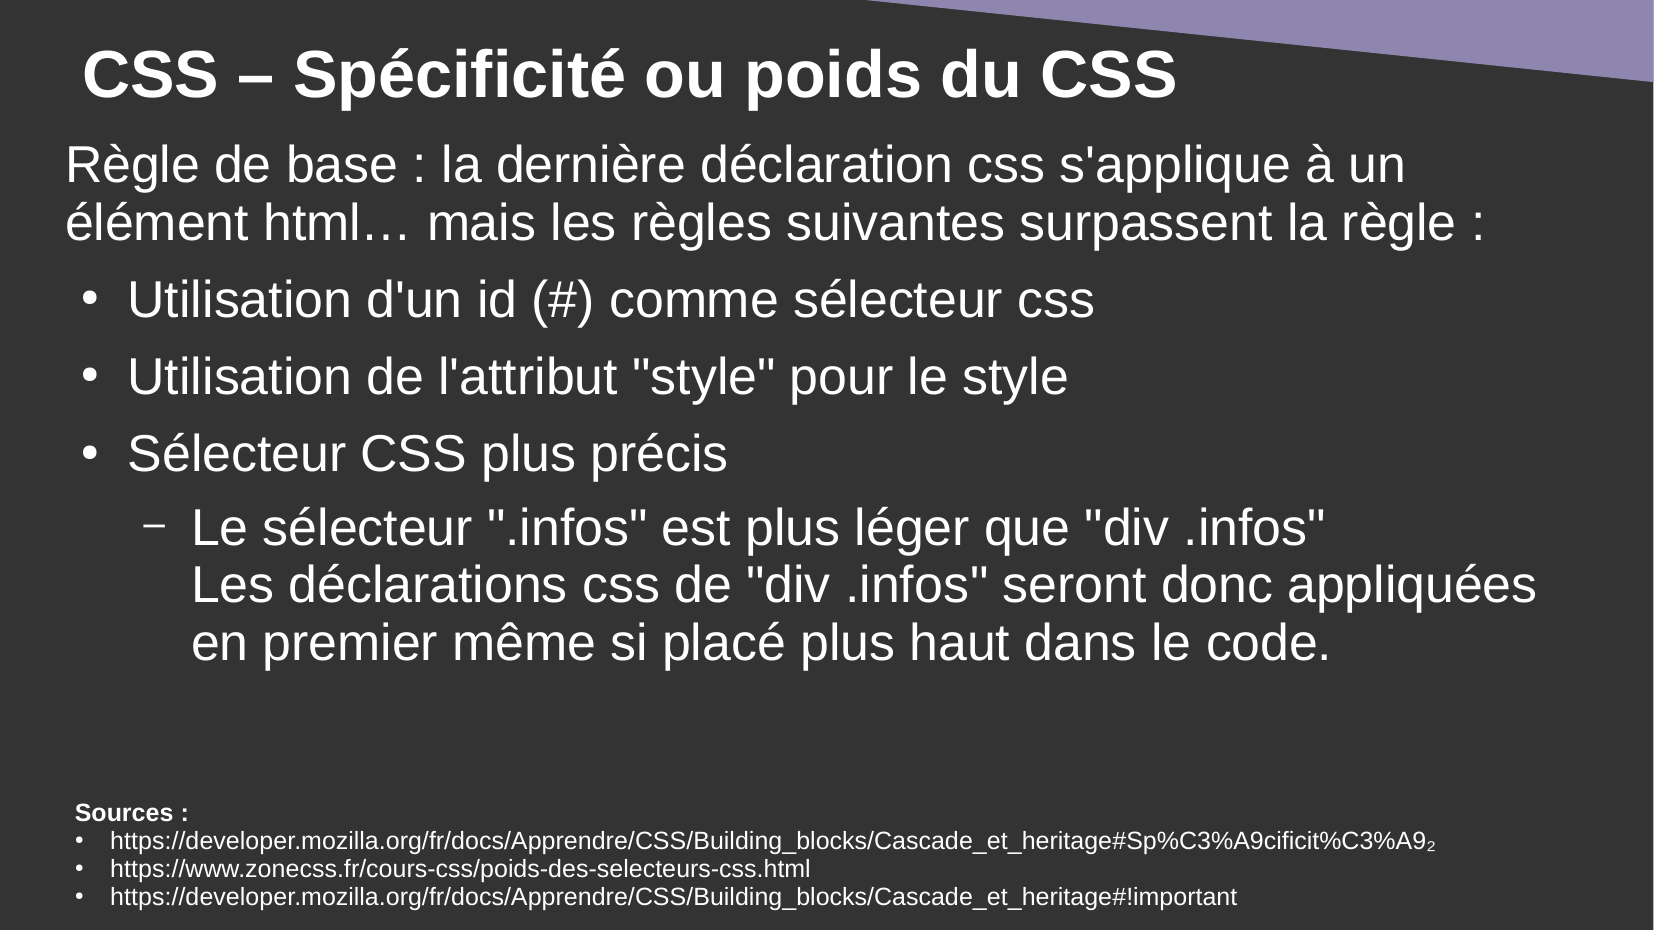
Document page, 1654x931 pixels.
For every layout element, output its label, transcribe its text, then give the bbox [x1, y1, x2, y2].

text_box [865, 0, 1654, 83]
list Règle de base : la dernière déclaration css s'applique à un élément html… mais les règles suivantes surpassent la règle : Utilisation d'un id (#) comme sélecteur css Utilisation de l'attribut "style" pour le style Sélecteur CSS plus précis Le sélecteur ".infos" est plus léger que "div .infos" Les déclarations css de "div .infos" seront donc appliquées en premier même si placé plus haut dans le code. [64, 135, 1546, 727]
text_box Sources : https://developer.mozilla.org/fr/docs/Apprendre/CSS/Building_blocks/Cascade_et_heritage#Sp%C3%A9cificit%C3%A9₂ https://www.zonecss.fr/cours-css/poids-des-selecteurs-css.html https://developer.mozilla.org/fr/docs/Apprendre/CSS/Building_blocks/Cascade_et_heritage#!important [60, 791, 1546, 931]
title CSS – Spécificité ou poids du CSS [82, 37, 1571, 122]
